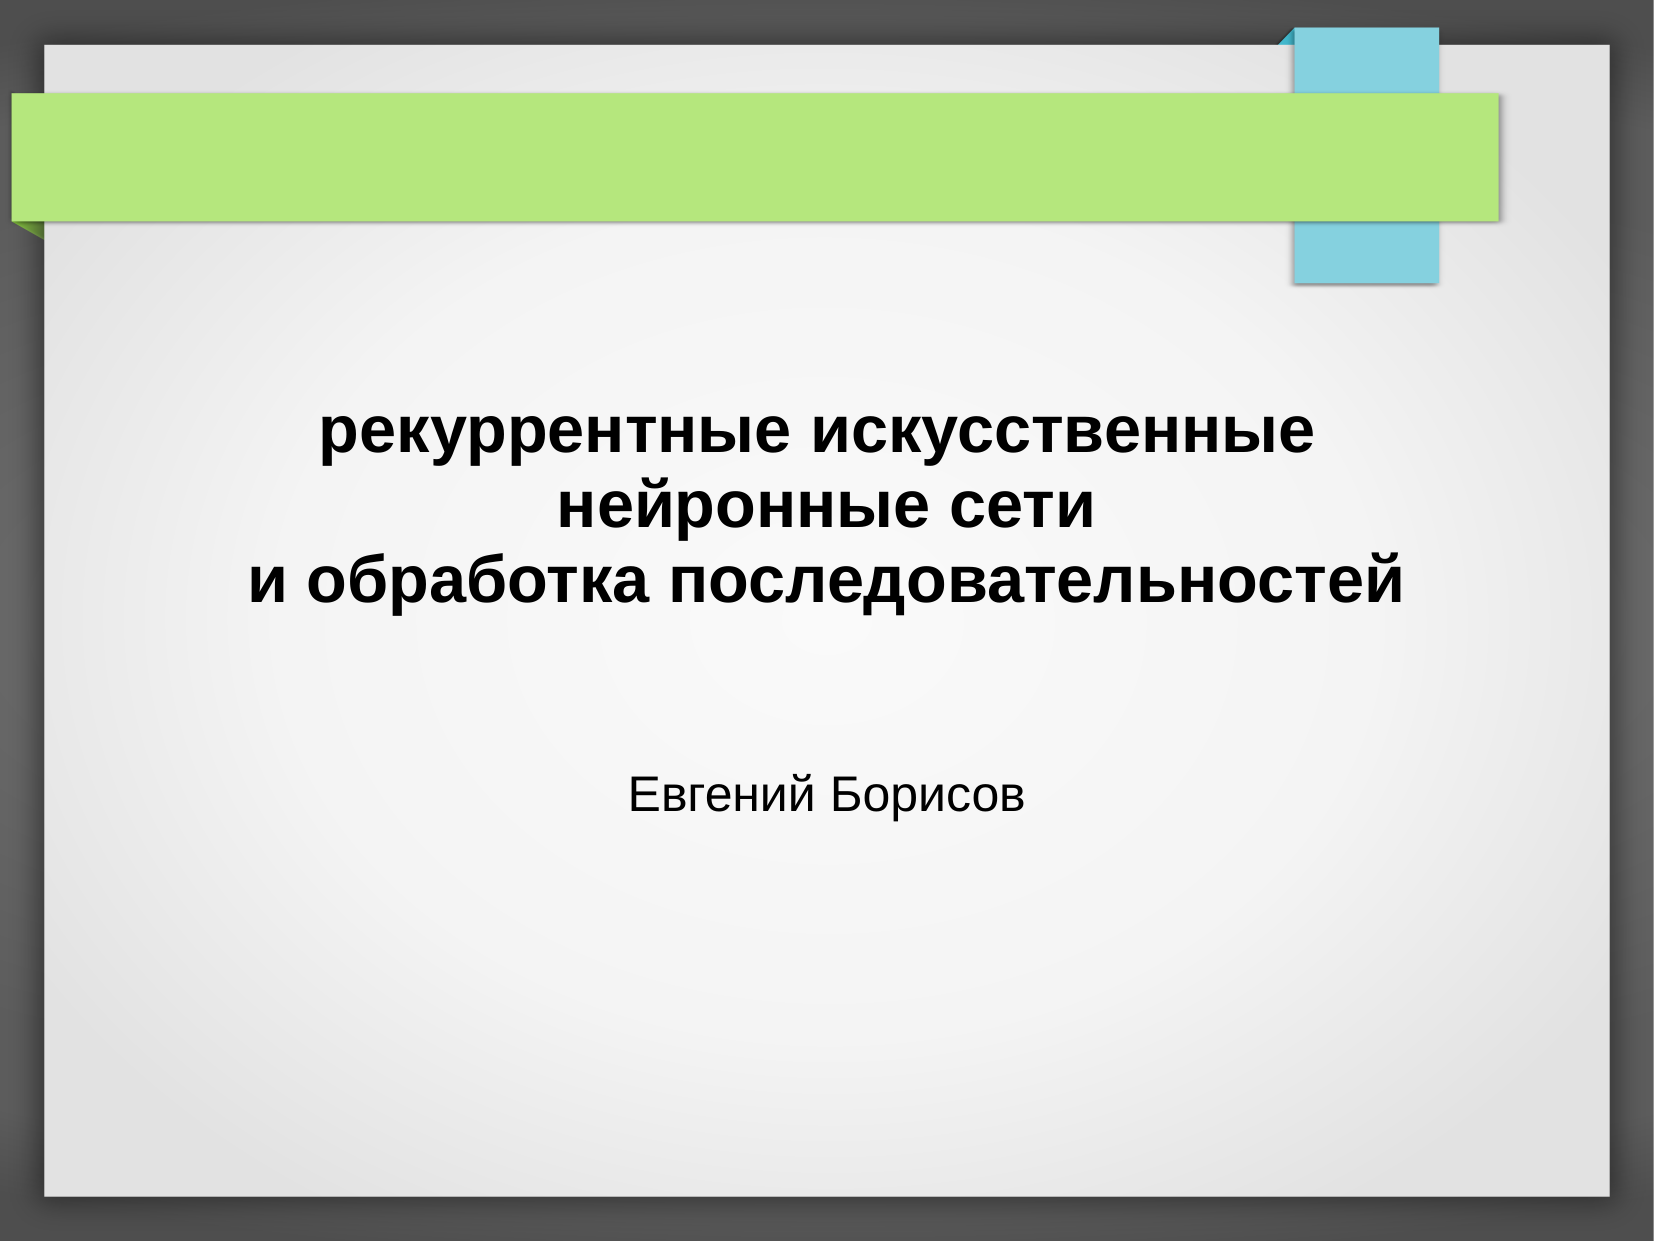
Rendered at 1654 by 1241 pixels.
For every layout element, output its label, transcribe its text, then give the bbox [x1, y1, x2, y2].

subtitle рекуррентные искусственные нейронные сети и обработка последовательностей Евгений Борисов [82, 290, 1571, 957]
picture [0, 0, 1654, 1241]
